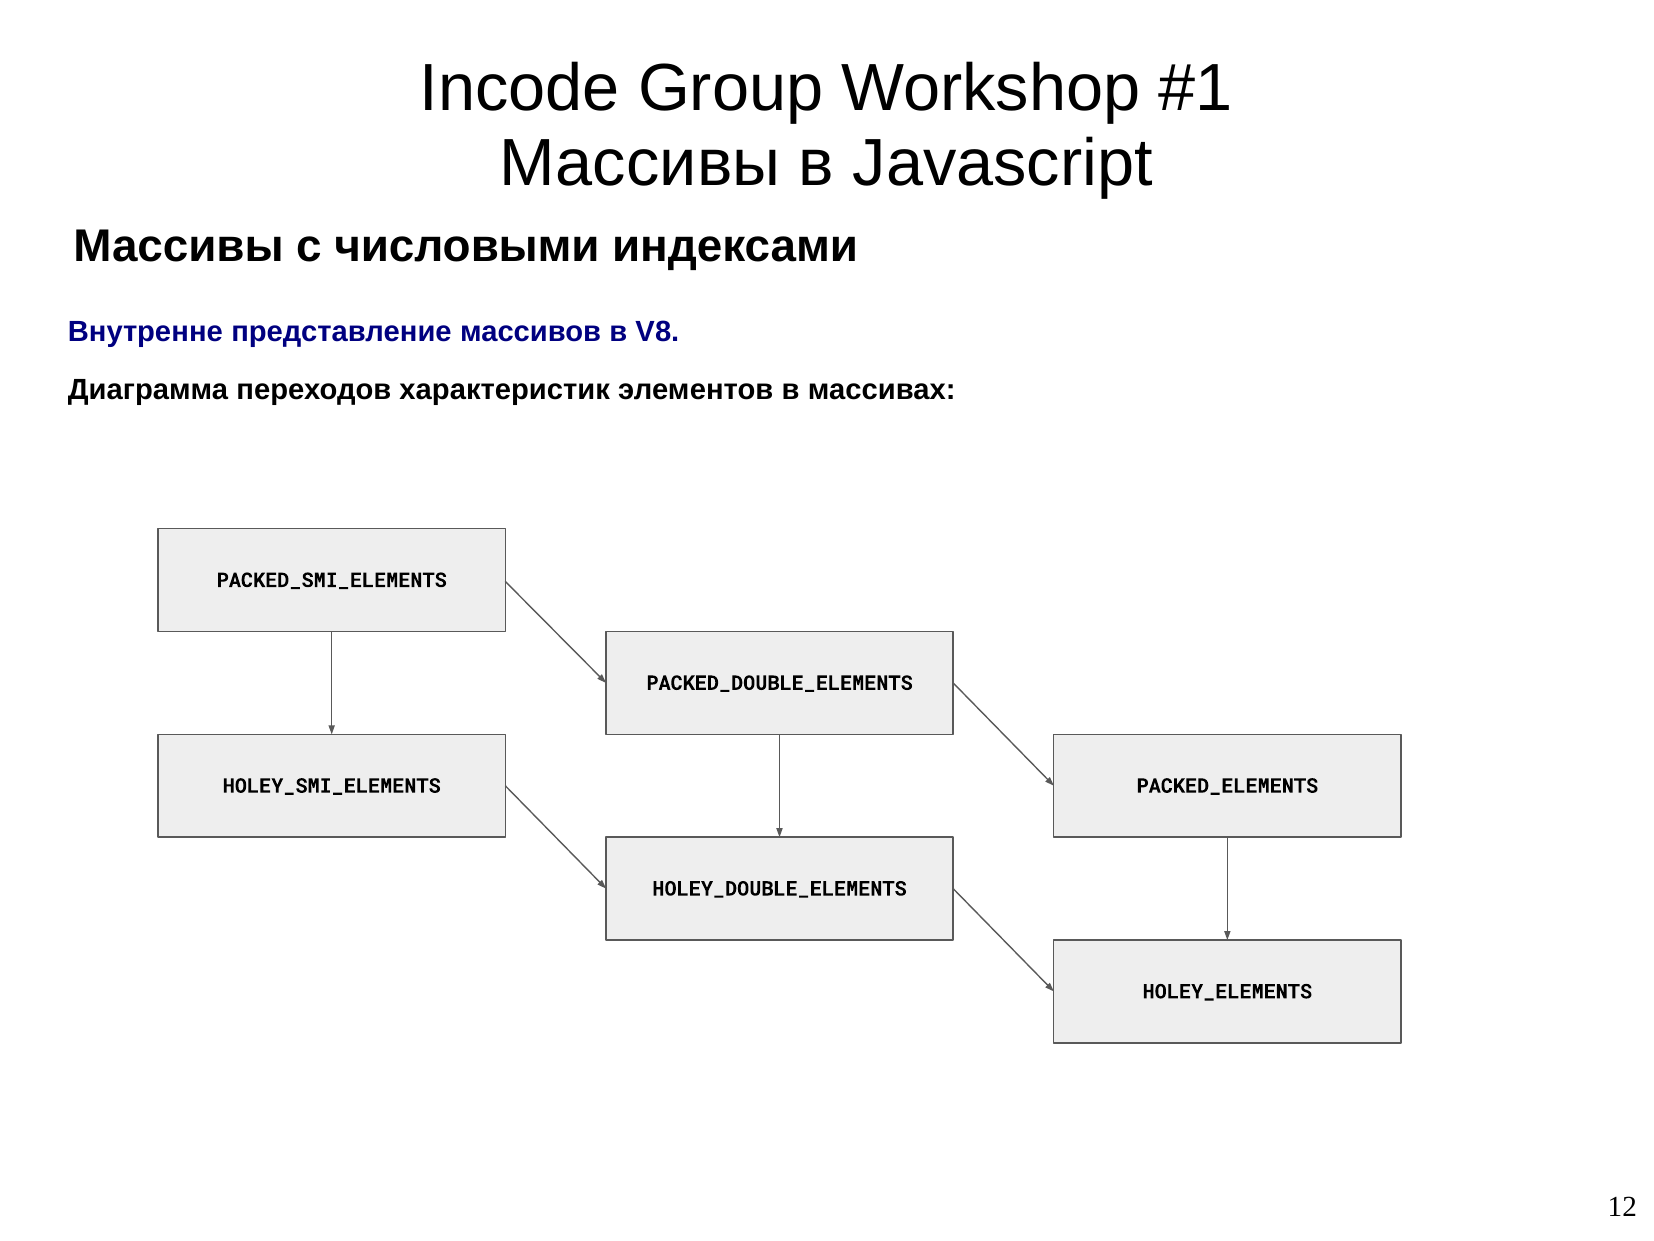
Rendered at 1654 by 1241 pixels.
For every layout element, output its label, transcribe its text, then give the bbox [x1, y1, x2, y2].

title Incode Group Workshop #1 Массивы в Javascript [82, 49, 1571, 201]
text_box Внутренне представление массивов в V8. Диаграмма переходов характеристик элементов в массивах: [53, 307, 1619, 414]
text_box Массивы с числовыми индексами [58, 212, 1571, 307]
text_box Массивы с числовыми индексами [58, 414, 1571, 1212]
picture [118, 413, 1441, 1159]
